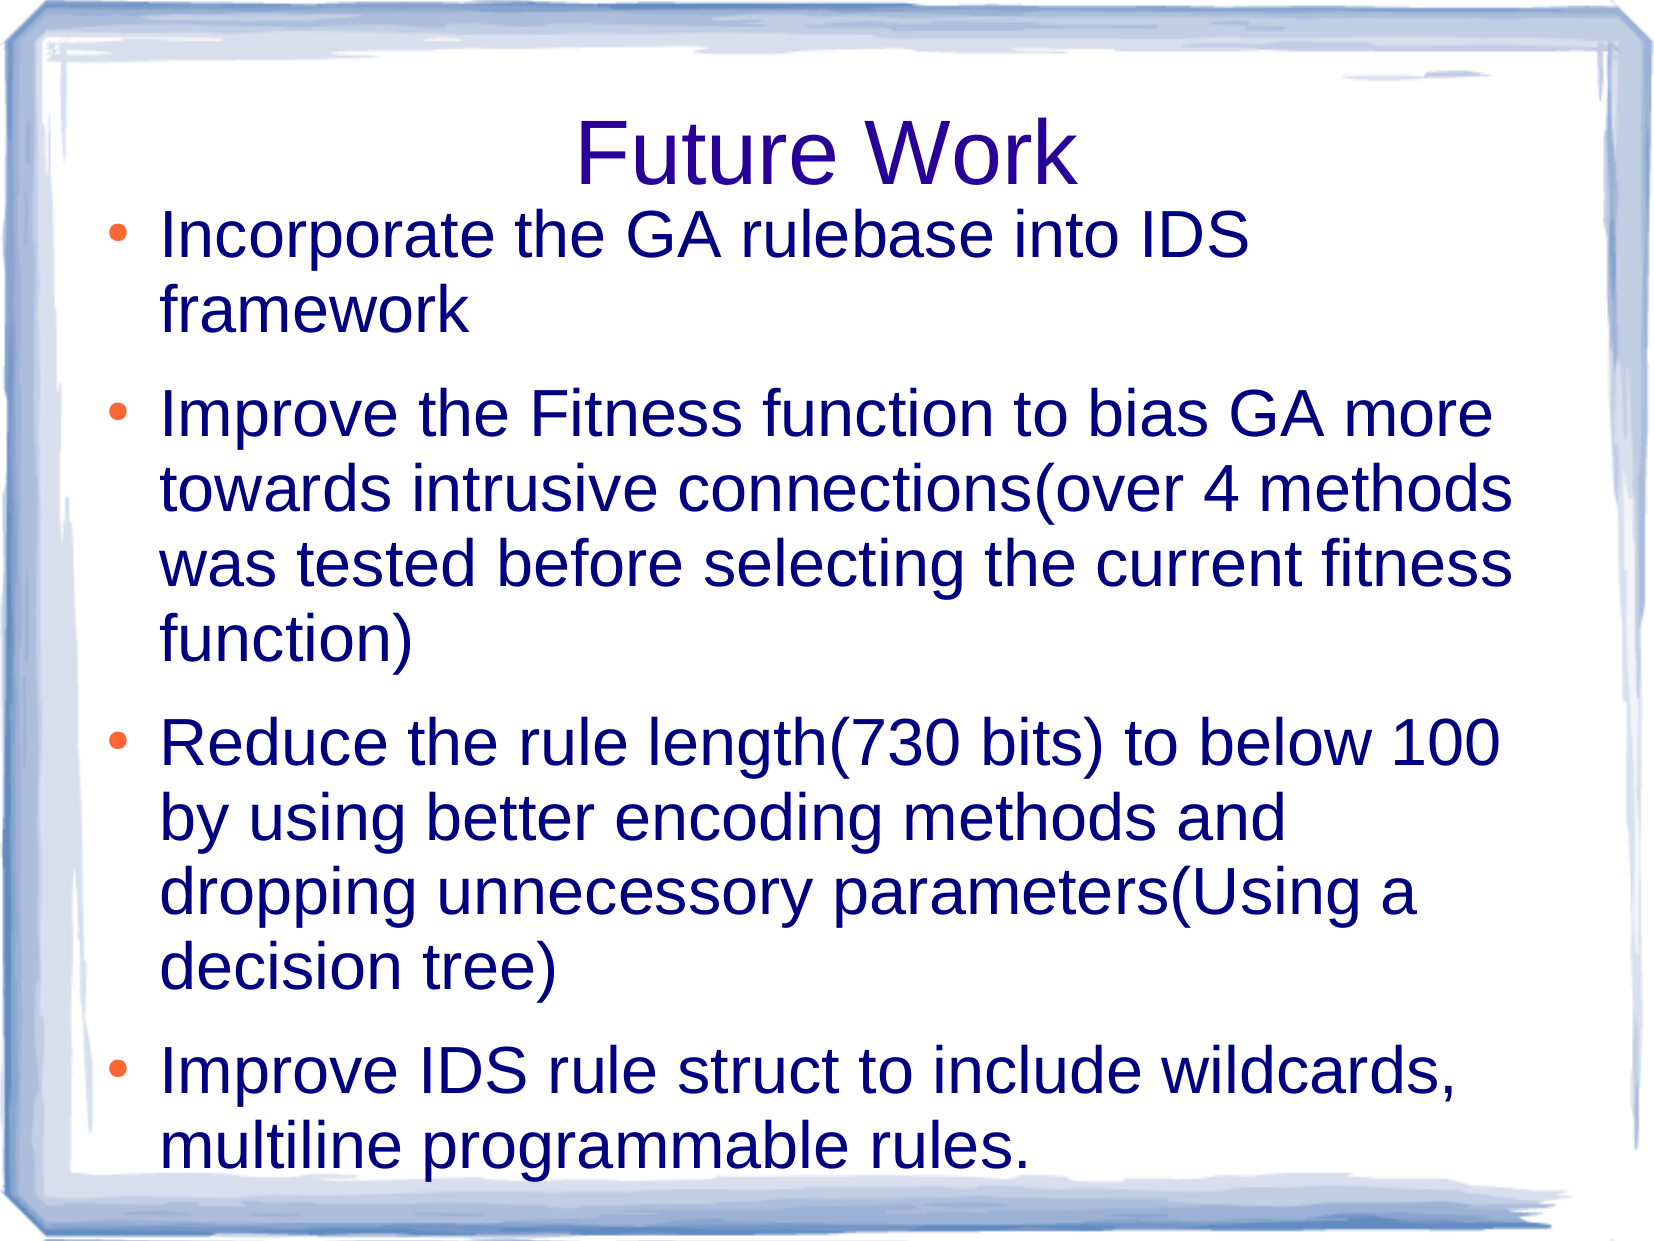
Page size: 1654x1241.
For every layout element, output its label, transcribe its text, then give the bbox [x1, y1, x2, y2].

picture [0, 0, 1654, 1241]
list Incorporate the GA rulebase into IDS framework Improve the Fitness function to bias GA more towards intrusive connections(over 4 methods was tested before selecting the current fitness function) Reduce the rule length(730 bits) to below 100 by using better encoding methods and dropping unnecessory parameters(Using a decision tree) Improve IDS rule struct to include wildcards, multiline programmable rules. [88, 197, 1542, 1183]
title Future Work [82, 56, 1571, 250]
